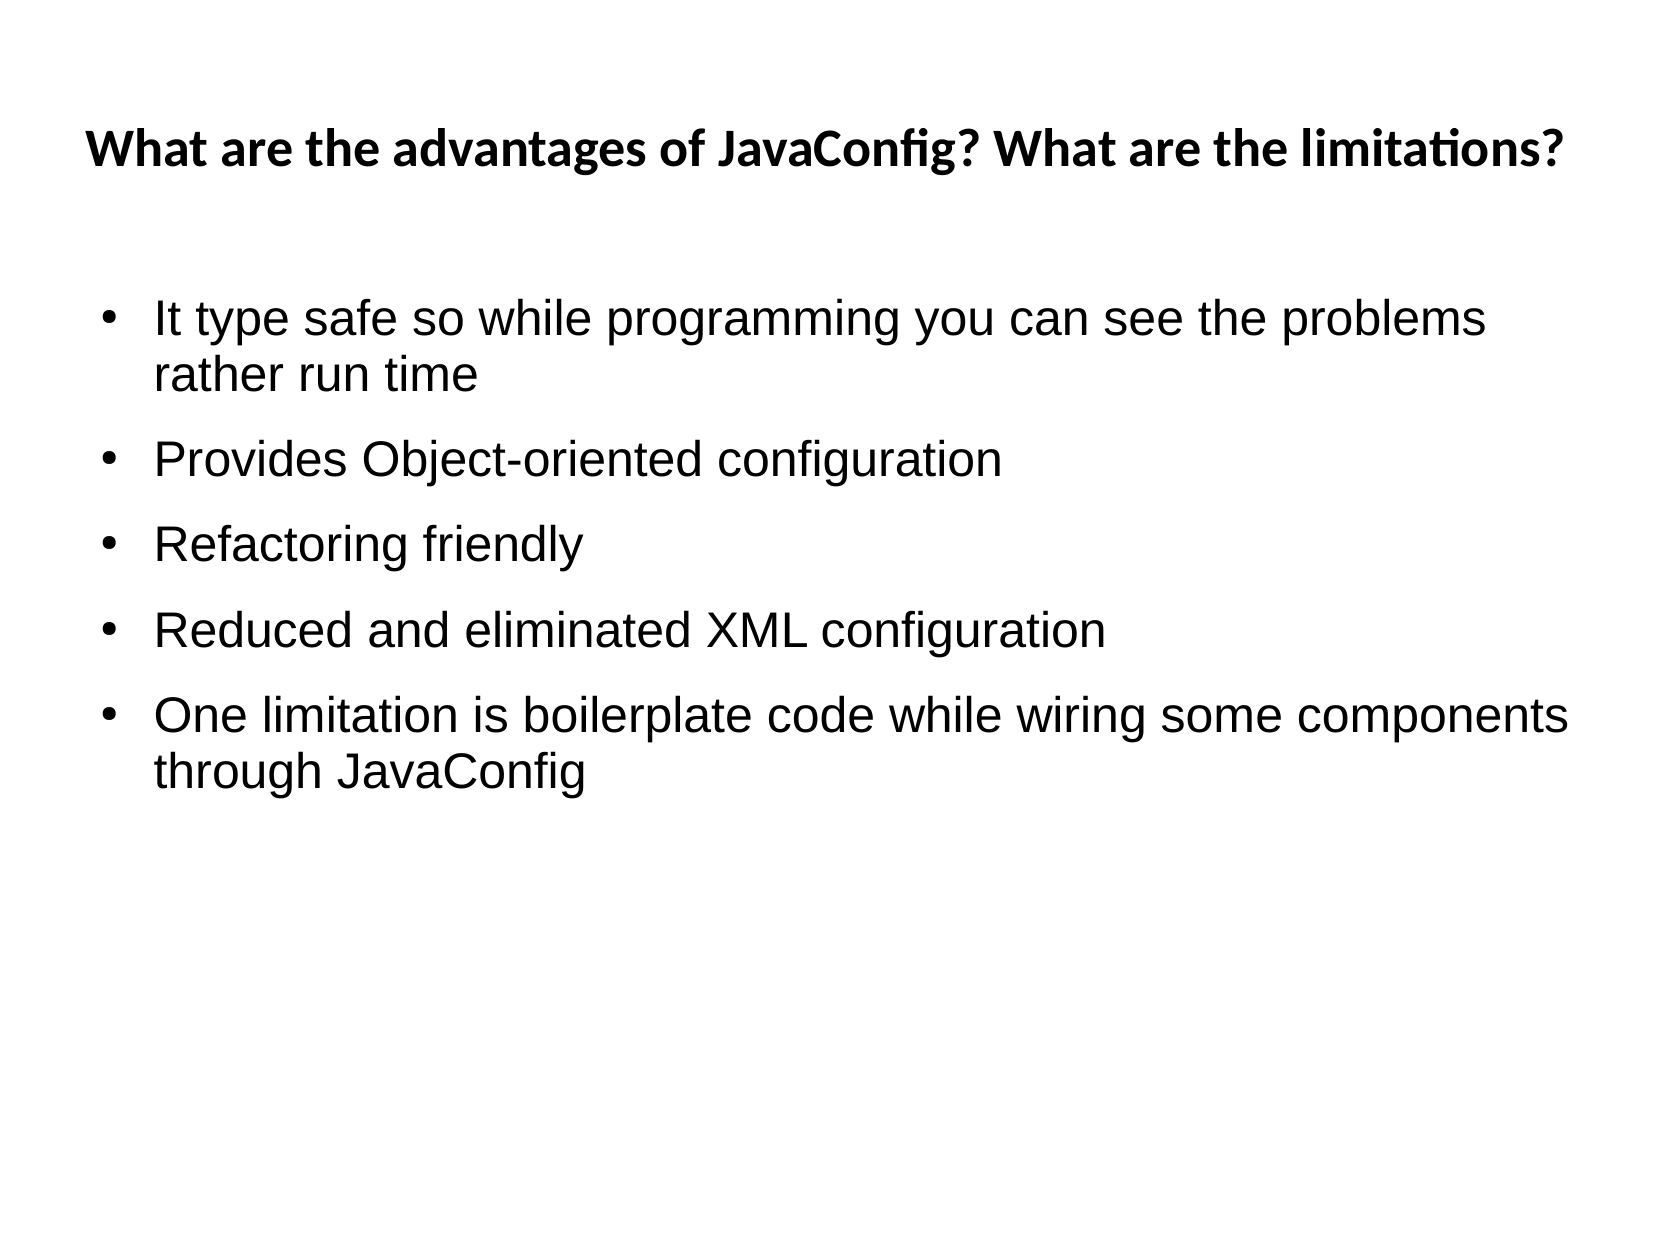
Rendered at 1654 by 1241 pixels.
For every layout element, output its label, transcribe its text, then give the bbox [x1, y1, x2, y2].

list It type safe so while programming you can see the problems rather run time Provides Object-oriented configuration Refactoring friendly Reduced and eliminated XML configuration One limitation is boilerplate code while wiring some components through JavaConfig [82, 290, 1571, 1109]
title What are the advantages of JavaConfig? What are the limitations? [82, 49, 1571, 257]
